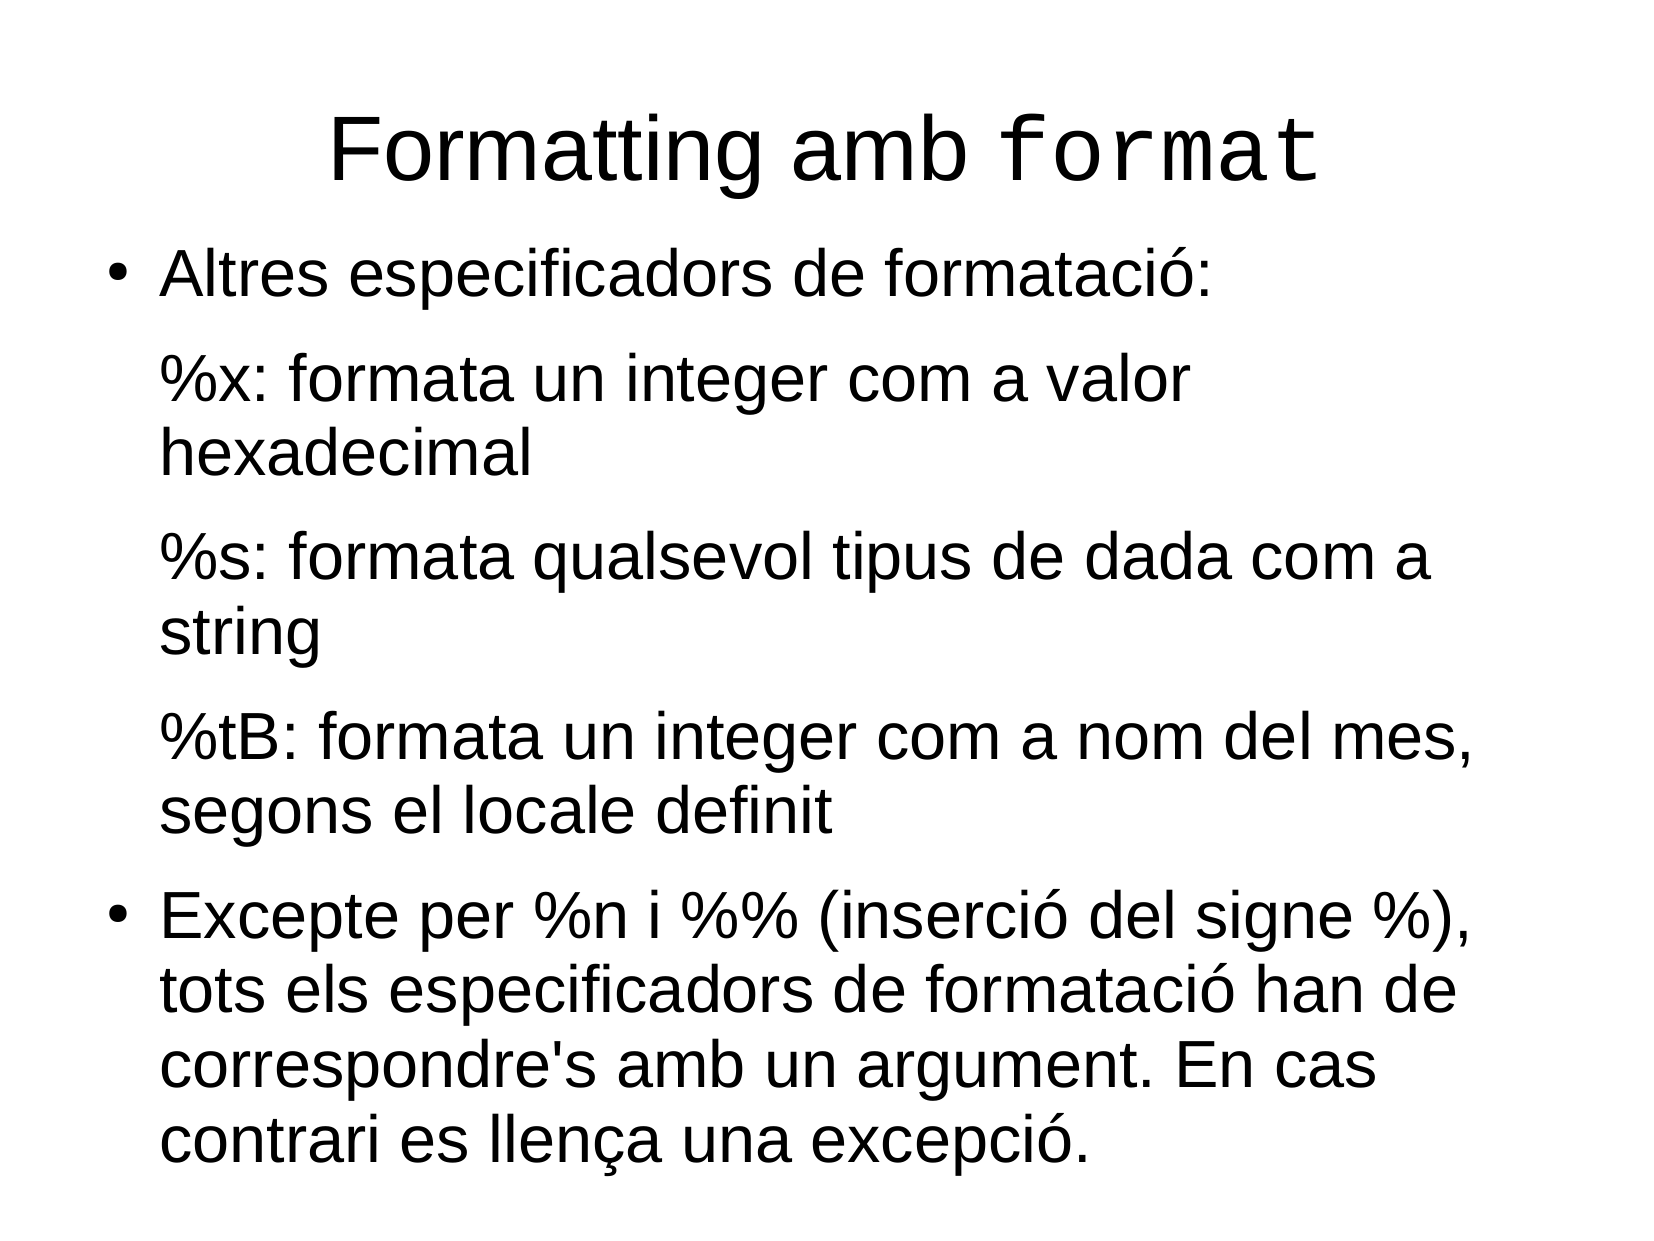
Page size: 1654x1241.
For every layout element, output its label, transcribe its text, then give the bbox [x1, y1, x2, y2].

title Formatting amb format [82, 49, 1571, 257]
list Altres especificadors de formatació: %x: formata un integer com a valor hexadecimal %s: formata qualsevol tipus de dada com a string %tB: formata un integer com a nom del mes, segons el locale definit Excepte per %n i %% (inserció del signe %), tots els especificadors de formatació han de correspondre's amb un argument. En cas contrari es llença una excepció. [88, 236, 1577, 1241]
